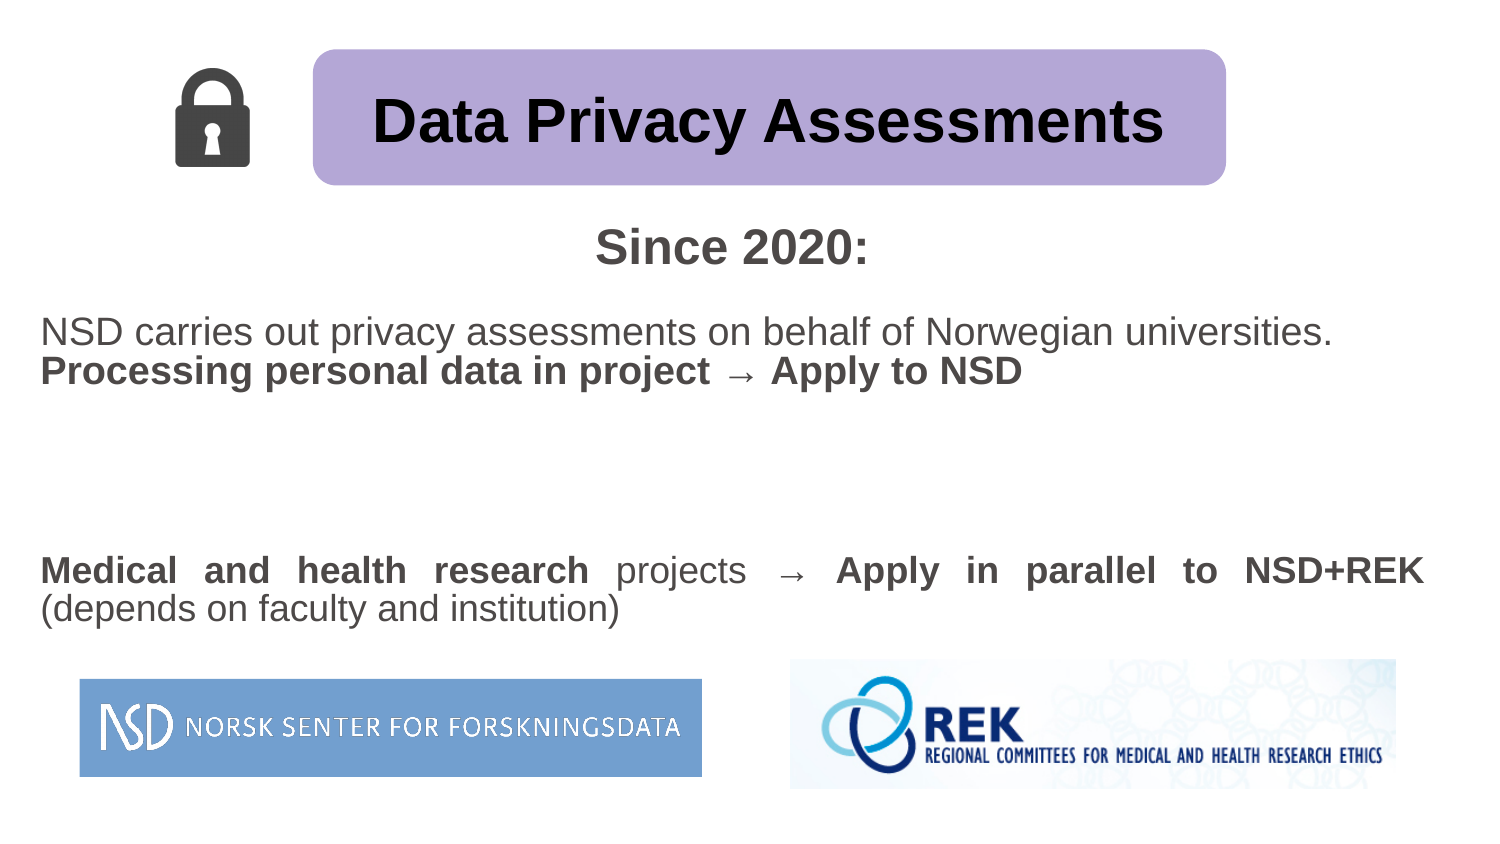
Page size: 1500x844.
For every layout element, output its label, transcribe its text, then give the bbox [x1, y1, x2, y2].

picture [163, 68, 262, 167]
text_box [79, 678, 702, 777]
picture [101, 690, 681, 766]
text_box Data Privacy Assessments [313, 50, 1226, 185]
picture [790, 659, 1396, 789]
text_box Since 2020: NSD carries out privacy assessments on behalf of Norwegian universities. Processing personal data in project → Apply to NSD Minimum 30 days before data collection starts Medical and health research projects → Apply in parallel to NSD+REK (depends on faculty and institution) [40, 170, 1425, 668]
